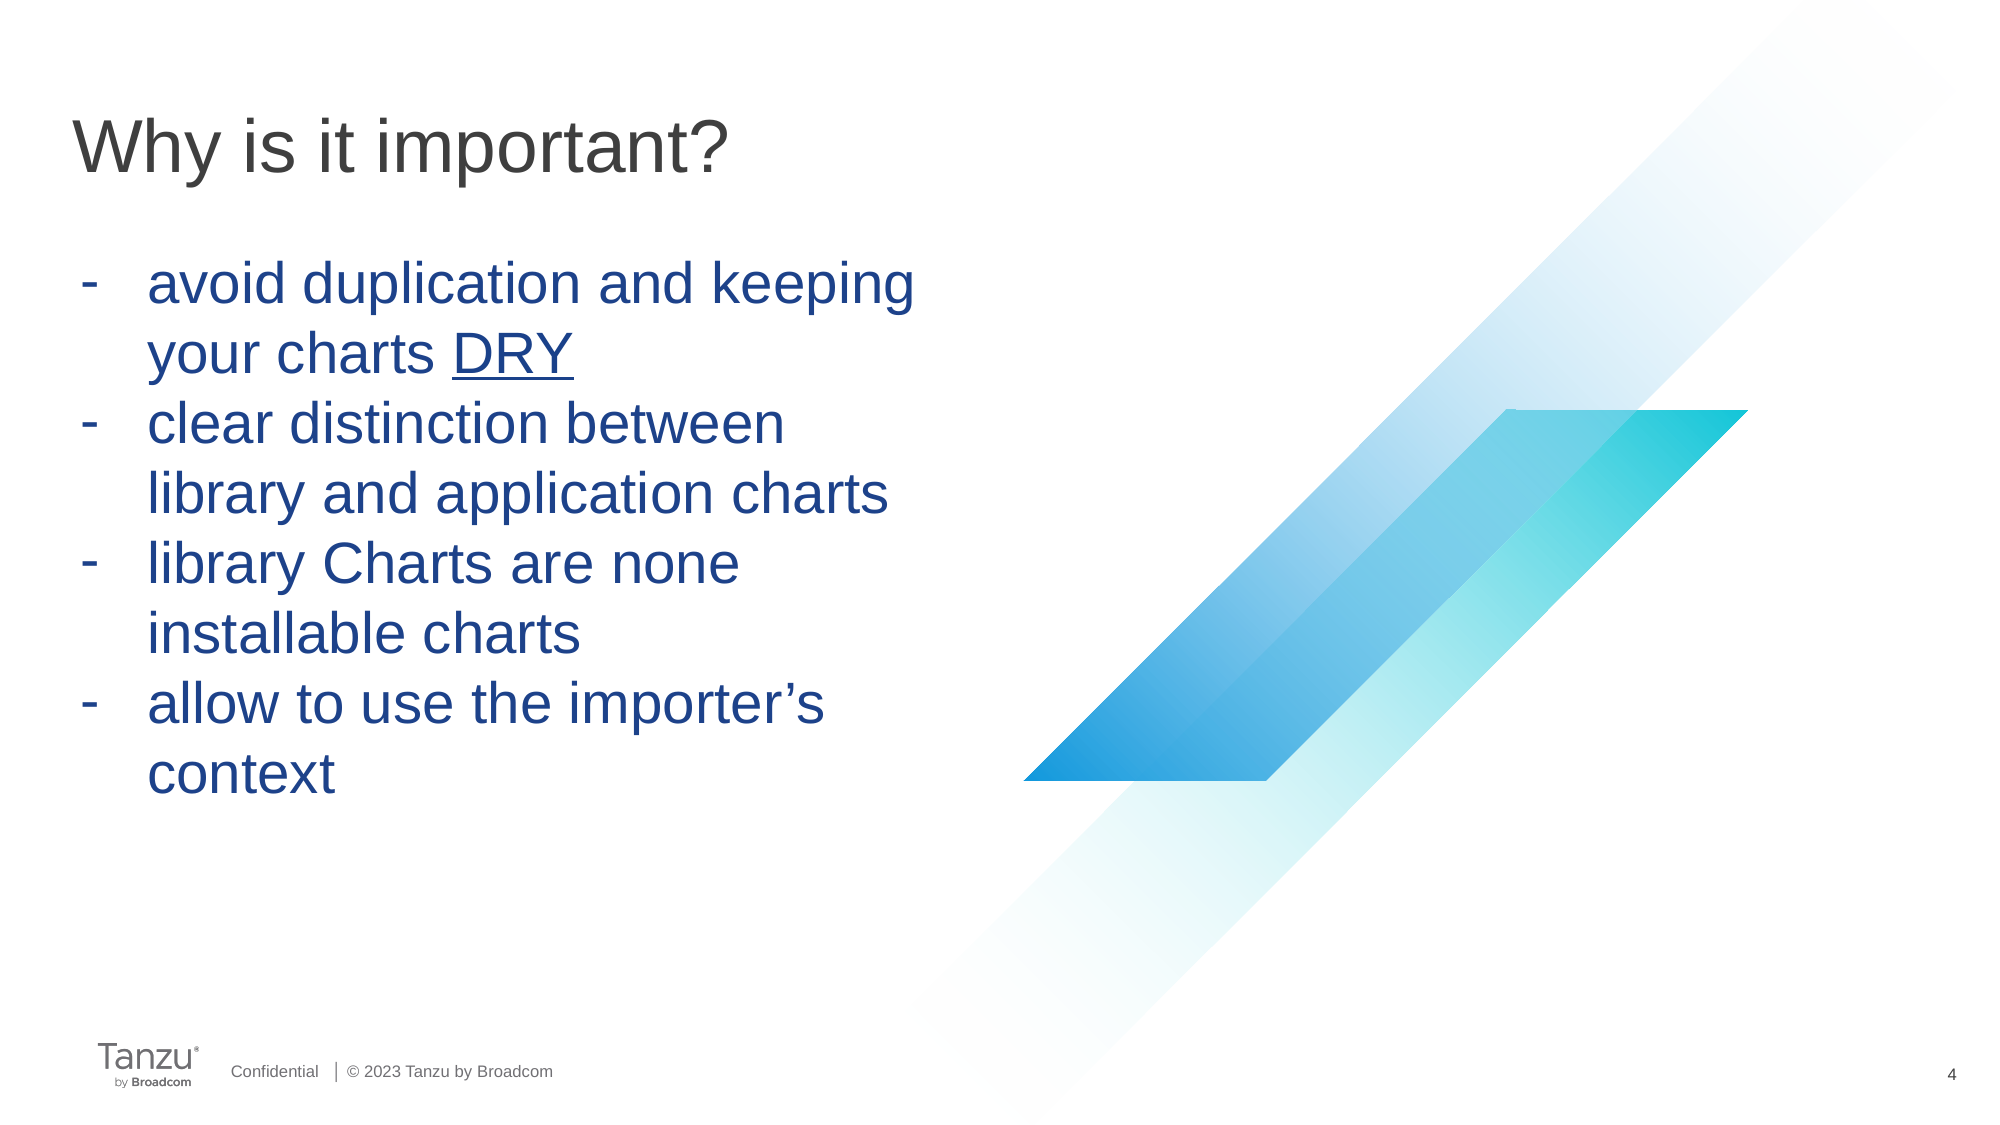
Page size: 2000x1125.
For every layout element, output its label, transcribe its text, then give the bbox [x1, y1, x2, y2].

list Why is it important? [71, 97, 824, 143]
picture [97, 1043, 199, 1088]
list avoid duplication and keeping your charts DRY clear distinction between library and application charts library Charts are none installable charts allow to use the importer’s context [71, 262, 960, 788]
